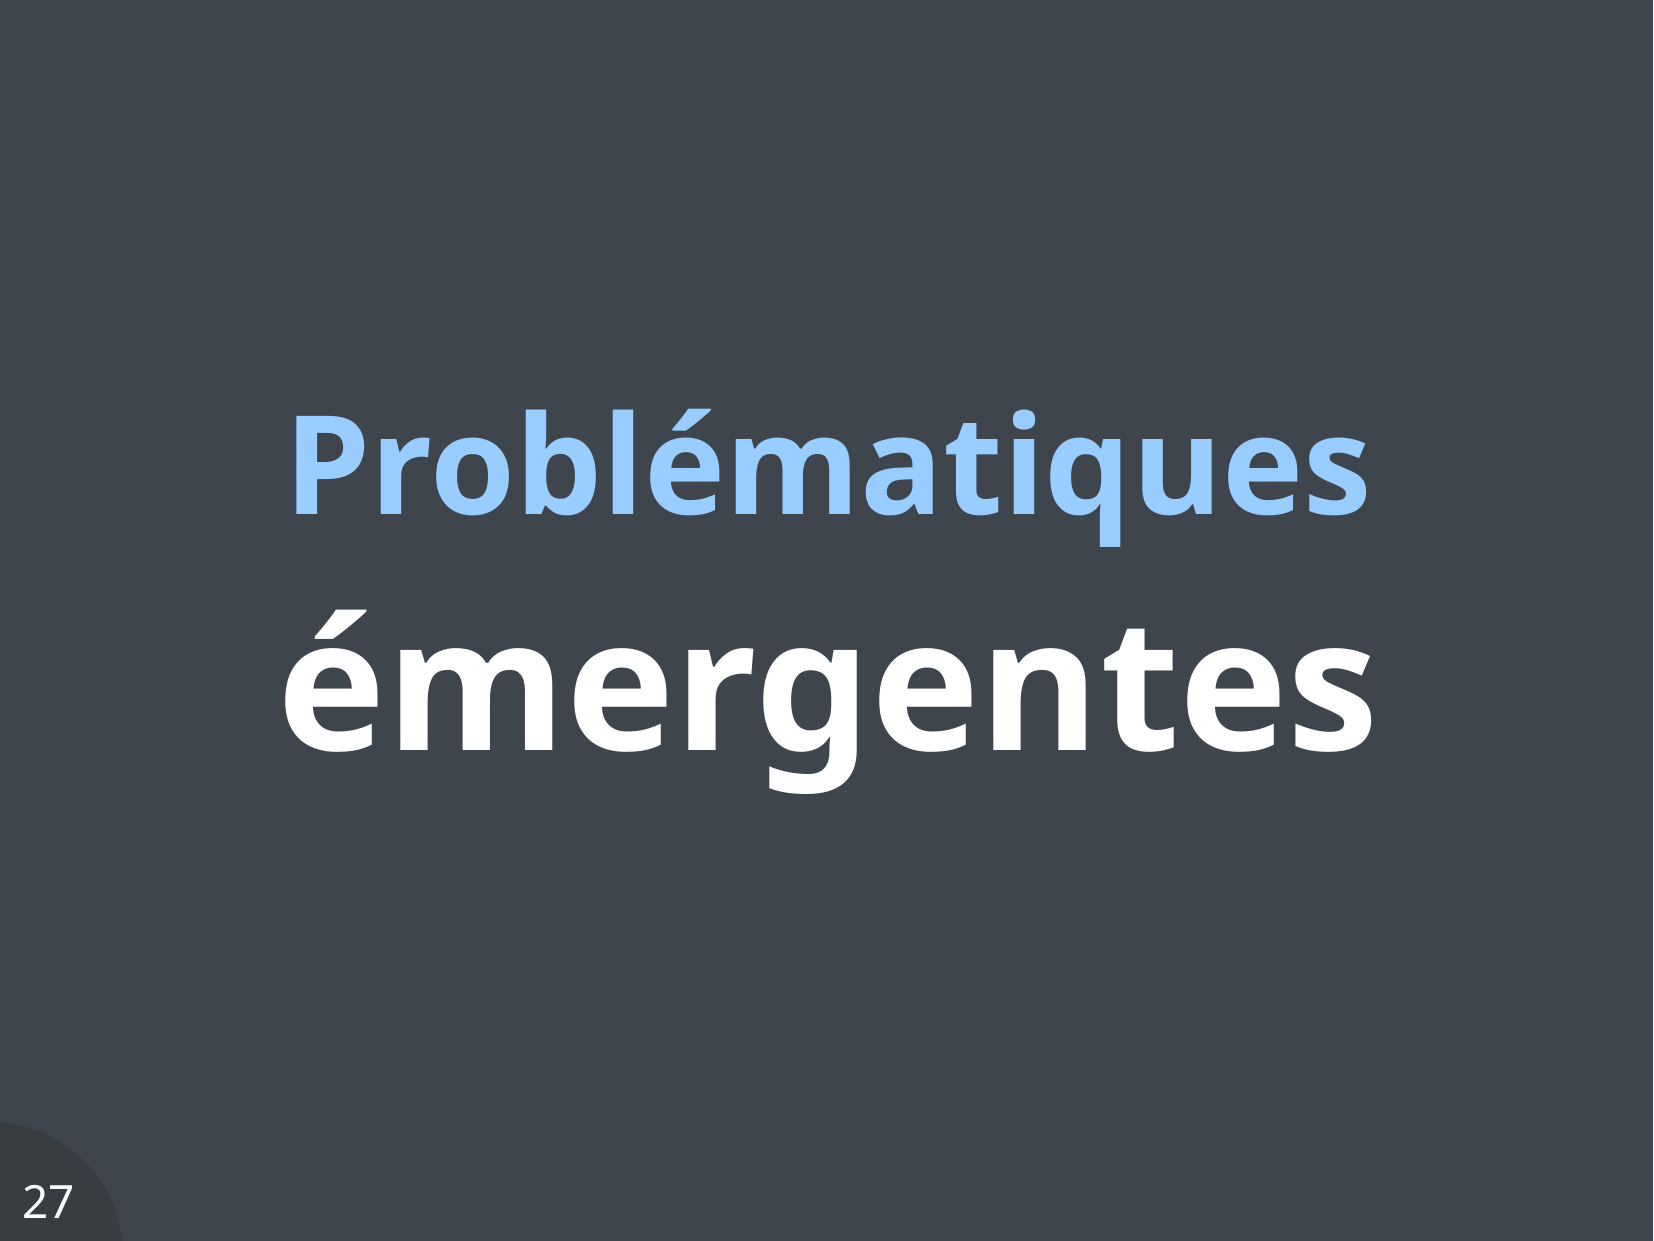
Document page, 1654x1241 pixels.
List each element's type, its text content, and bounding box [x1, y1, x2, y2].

title Problématiques émergentes [84, 406, 1573, 766]
